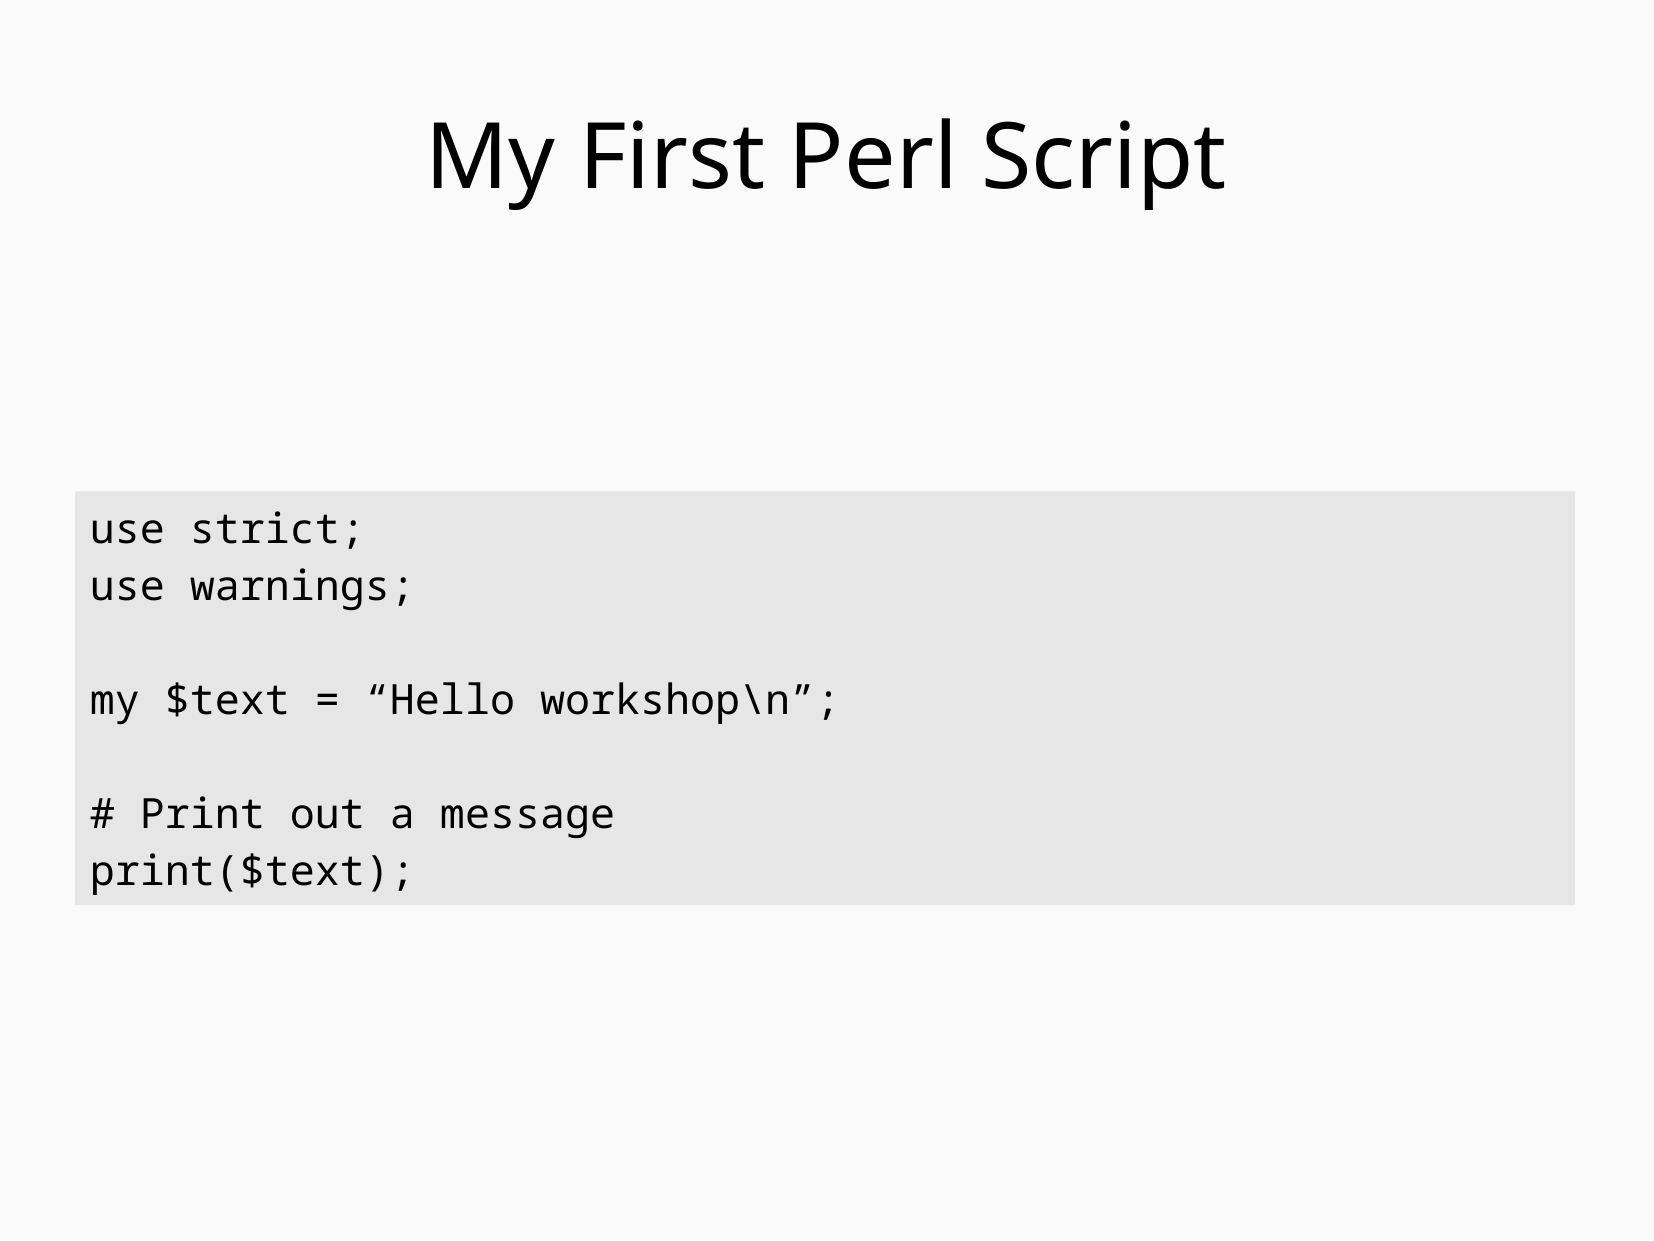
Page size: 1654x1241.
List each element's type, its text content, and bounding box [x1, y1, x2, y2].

text_box use strict; use warnings; my $text = “Hello workshop\n”; # Print out a message print($text); [75, 491, 1576, 846]
title My First Perl Script [82, 49, 1571, 257]
